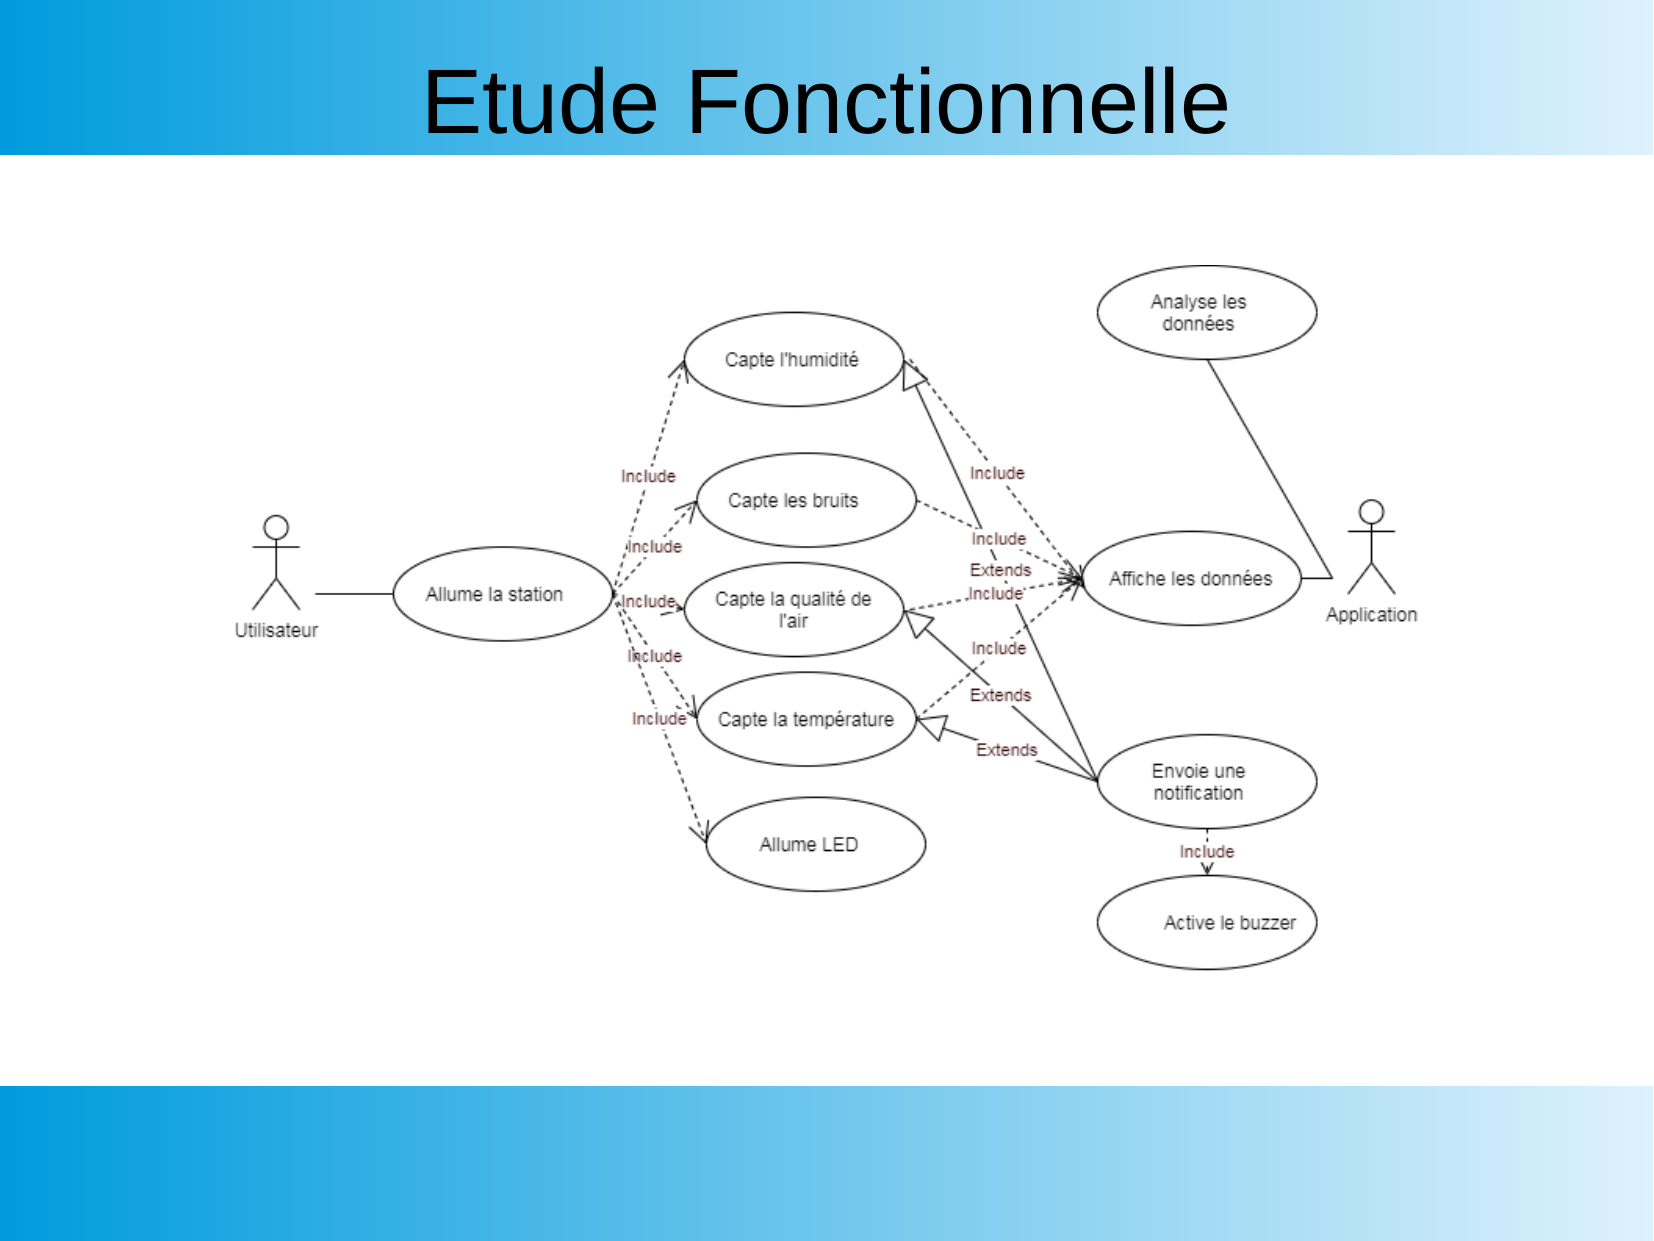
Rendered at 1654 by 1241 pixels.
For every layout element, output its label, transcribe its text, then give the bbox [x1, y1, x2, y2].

picture [235, 265, 1418, 972]
title Etude Fonctionnelle [82, 49, 1571, 155]
